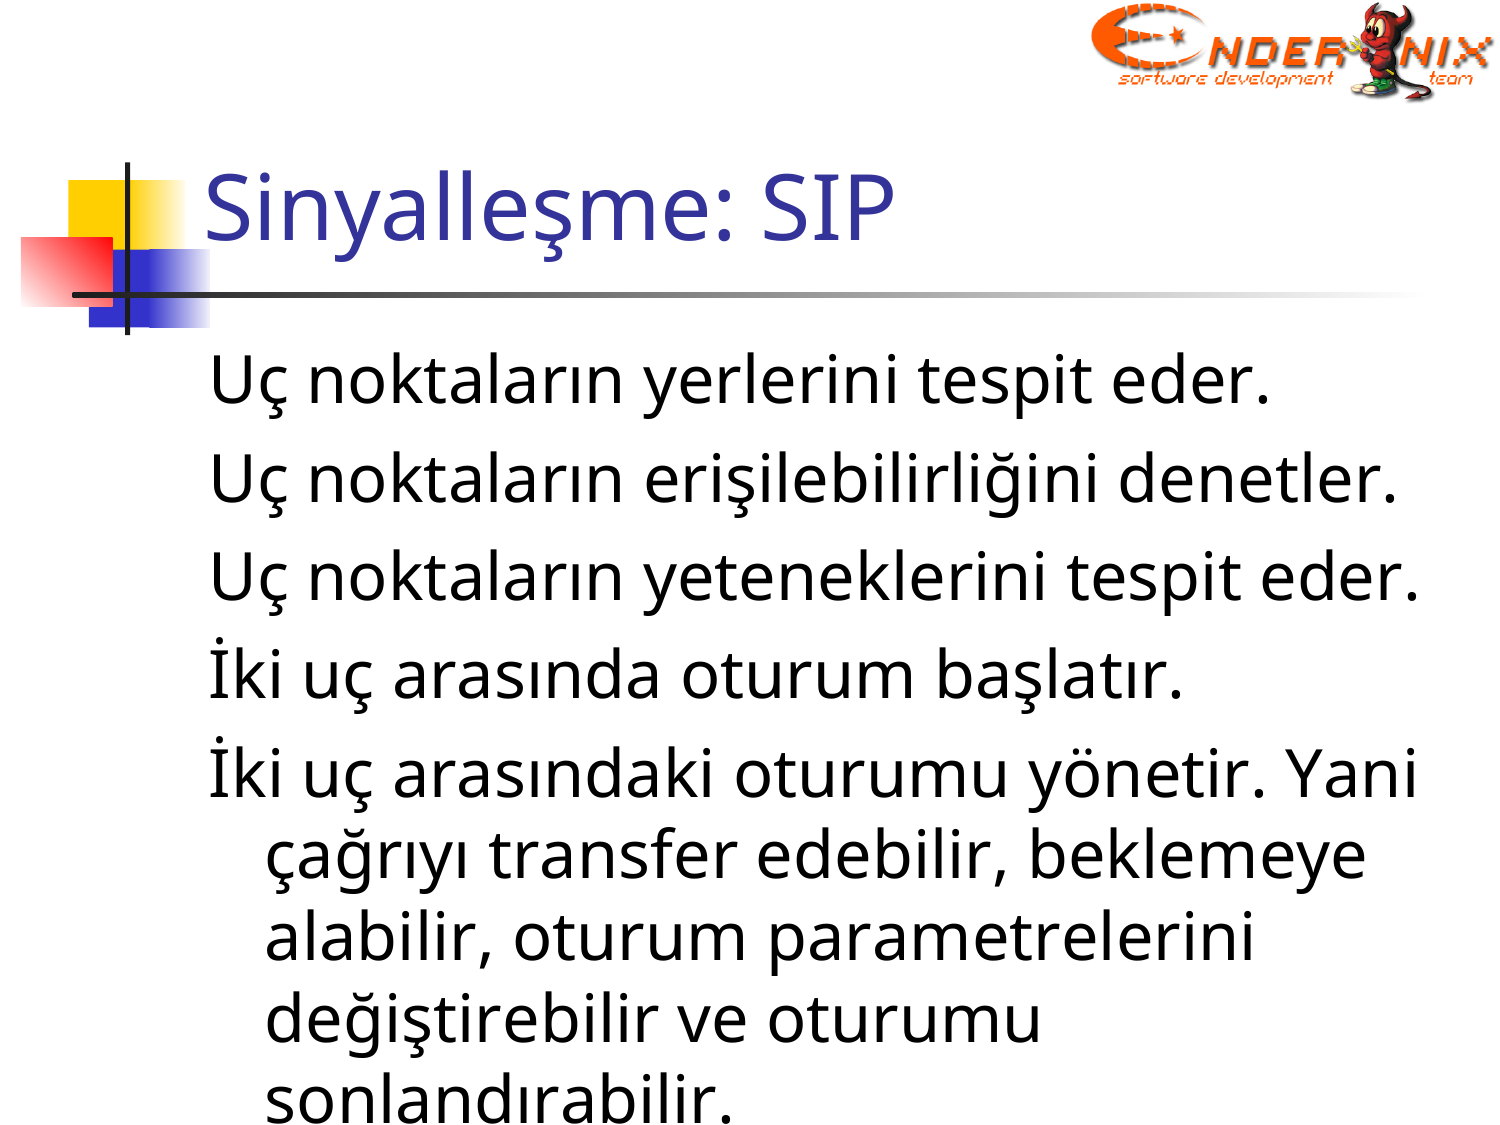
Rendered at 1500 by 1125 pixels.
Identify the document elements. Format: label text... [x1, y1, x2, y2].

picture [1069, 0, 1500, 105]
list Uç noktaların yerlerini tespit eder. Uç noktaların erişilebilirliğini denetler. Uç noktaların yeteneklerini tespit eder. İki uç arasında oturum başlatır. İki uç arasındaki oturumu yönetir. Yani çağrıyı transfer edebilir, beklemeye alabilir, oturum parametrelerini değiştirebilir ve oturumu sonlandırabilir. [193, 331, 1469, 1007]
title Sinyalleşme: SIP [188, 35, 1468, 276]
